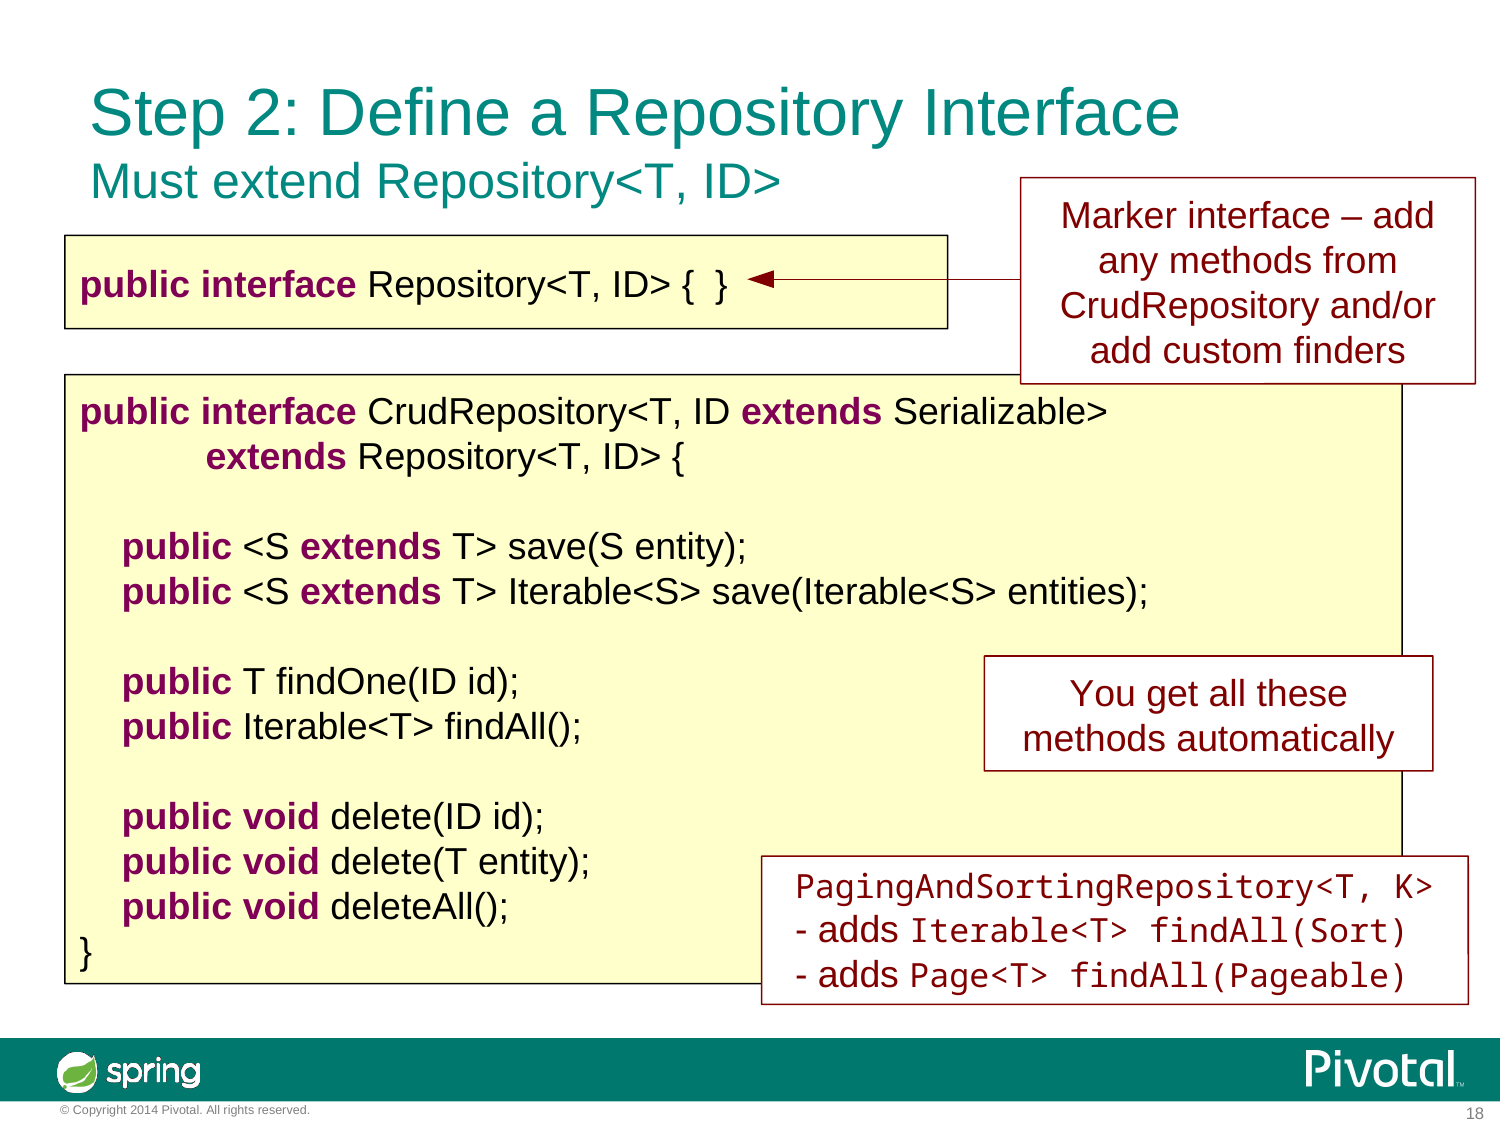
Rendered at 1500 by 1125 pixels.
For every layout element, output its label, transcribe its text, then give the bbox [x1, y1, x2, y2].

picture [1306, 1050, 1464, 1087]
text_box public interface CrudRepository<T, ID extends Serializable> extends Repository<T, ID> { public <S extends T> save(S entity); public <S extends T> Iterable<S> save(Iterable<S> entities); public T findOne(ID id); public Iterable<T> findAll(); public void delete(ID id); public void delete(T entity); public void deleteAll(); } [64, 374, 1403, 984]
text_box You get all these methods automatically [984, 655, 1433, 771]
text_box Marker interface – add any methods from CrudRepository and/or add custom finders [1020, 177, 1476, 384]
title Step 2: Define a Repository Interface Must extend Repository<T, ID> [75, 45, 1426, 233]
picture [32, 1041, 210, 1103]
text_box PagingAndSortingRepository<T, K> - adds Iterable<T> findAll(Sort) - adds Page<T> findAll(Pageable) [761, 856, 1469, 1005]
text_box public interface Repository<T, ID> { } [64, 235, 948, 329]
